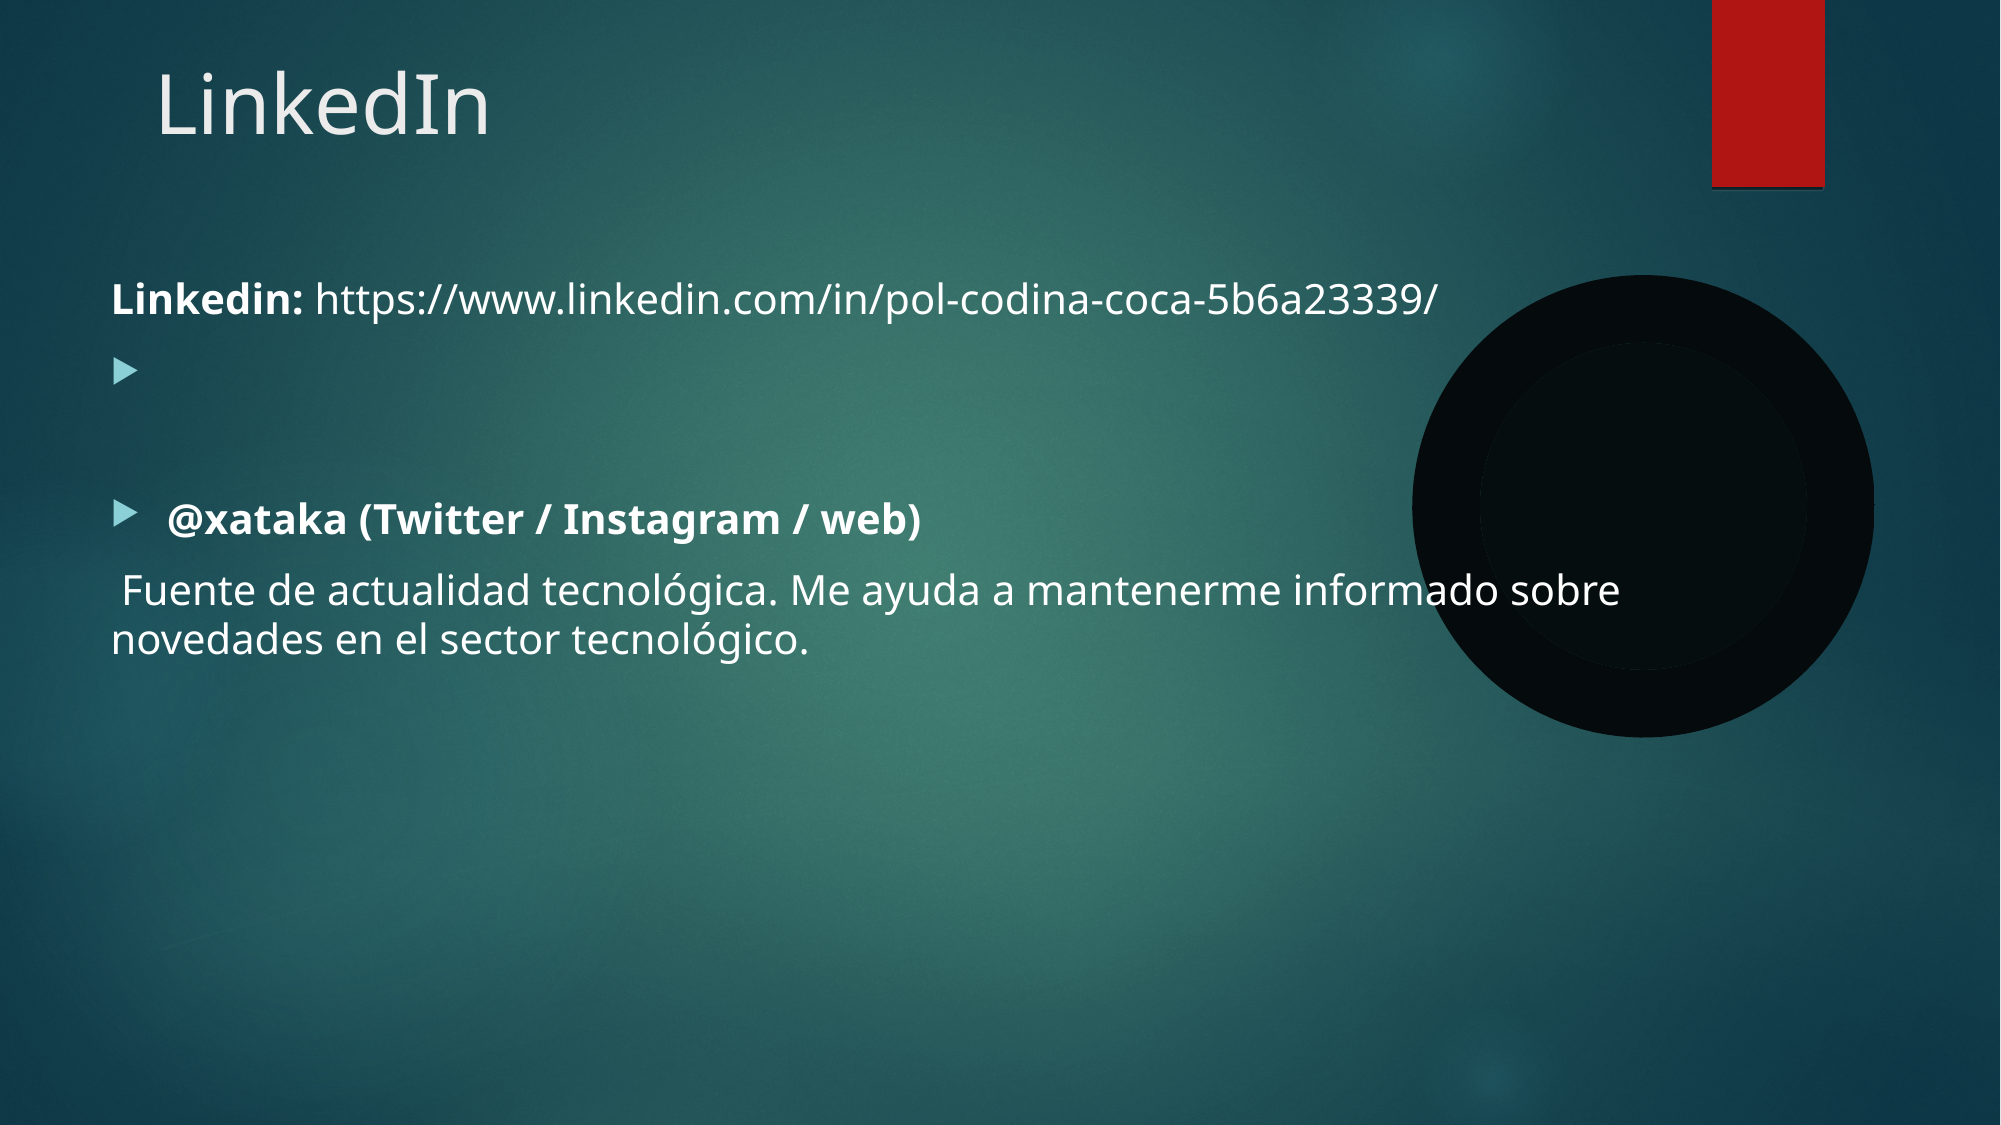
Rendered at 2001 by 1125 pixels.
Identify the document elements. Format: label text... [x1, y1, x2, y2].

title LinkedIn [139, 43, 546, 194]
list Linkedin: https://www.linkedin.com/in/pol-codina-coca-5b6a23339/ @xataka (Twitter / Instagram / web) Fuente de actualidad tecnológica. Me ayuda a mantenerme informado sobre novedades en el sector tecnológico. [95, 194, 1821, 1007]
